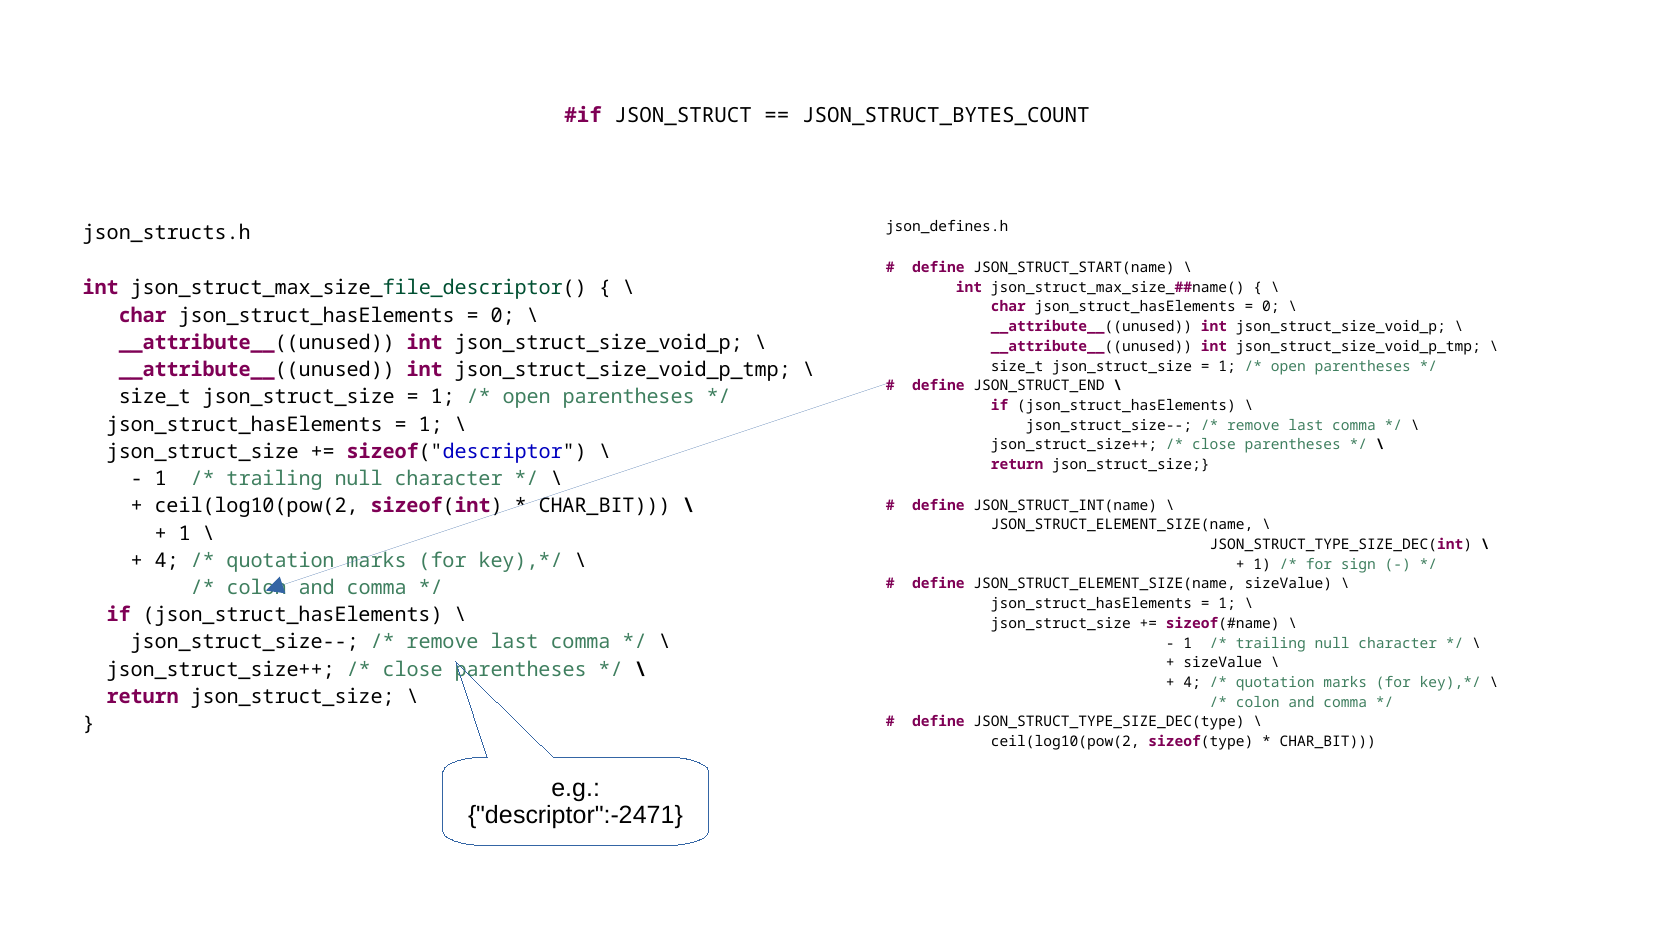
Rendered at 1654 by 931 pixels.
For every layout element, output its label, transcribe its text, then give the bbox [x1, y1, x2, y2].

title #if JSON_STRUCT == JSON_STRUCT_BYTES_COUNT [82, 37, 1571, 193]
text_box e.g.: {"descriptor":-2471} [442, 661, 709, 846]
list json_defines.h # define JSON_STRUCT_START(name) \ int json_struct_max_size_##name() { \ char json_struct_hasElements = 0; \ __attribute__((unused)) int json_struct_size_void_p; \ __attribute__((unused)) int json_struct_size_void_p_tmp; \ size_t json_struct_size = 1; /* open parentheses */ # define JSON_STRUCT_END \ if (json_struct_hasElements) \ json_struct_size--; /* remove last comma */ \ json_struct_size++; /* close parentheses */ \ return json_struct_size;} # define JSON_STRUCT_INT(name) \ JSON_STRUCT_ELEMENT_SIZE(name, \ JSON_STRUCT_TYPE_SIZE_DEC(int) \ + 1) /* for sign (-) */ # define JSON_STRUCT_ELEMENT_SIZE(name, sizeValue) \ json_struct_hasElements = 1; \ json_struct_size += sizeof(#name) \ - 1 /* trailing null character */ \ + sizeValue \ + 4; /* quotation marks (for key),*/ \ /* colon and comma */ # define JSON_STRUCT_TYPE_SIZE_DEC(type) \ ceil(log10(pow(2, sizeof(type) * CHAR_BIT))) [885, 216, 1571, 756]
list json_structs.h int json_struct_max_size_file_descriptor() { \ char json_struct_hasElements = 0; \ __attribute__((unused)) int json_struct_size_void_p; \ __attribute__((unused)) int json_struct_size_void_p_tmp; \ size_t json_struct_size = 1; /* open parentheses */ json_struct_hasElements = 1; \ json_struct_size += sizeof("descriptor") \ - 1 /* trailing null character */ \ + ceil(log10(pow(2, sizeof(int) * CHAR_BIT))) \ + 1 \ + 4; /* quotation marks (for key),*/ \ /* colon and comma */ if (json_struct_hasElements) \ json_struct_size--; /* remove last comma */ \ json_struct_size++; /* close parentheses */ \ return json_struct_size; \ } [82, 217, 827, 758]
